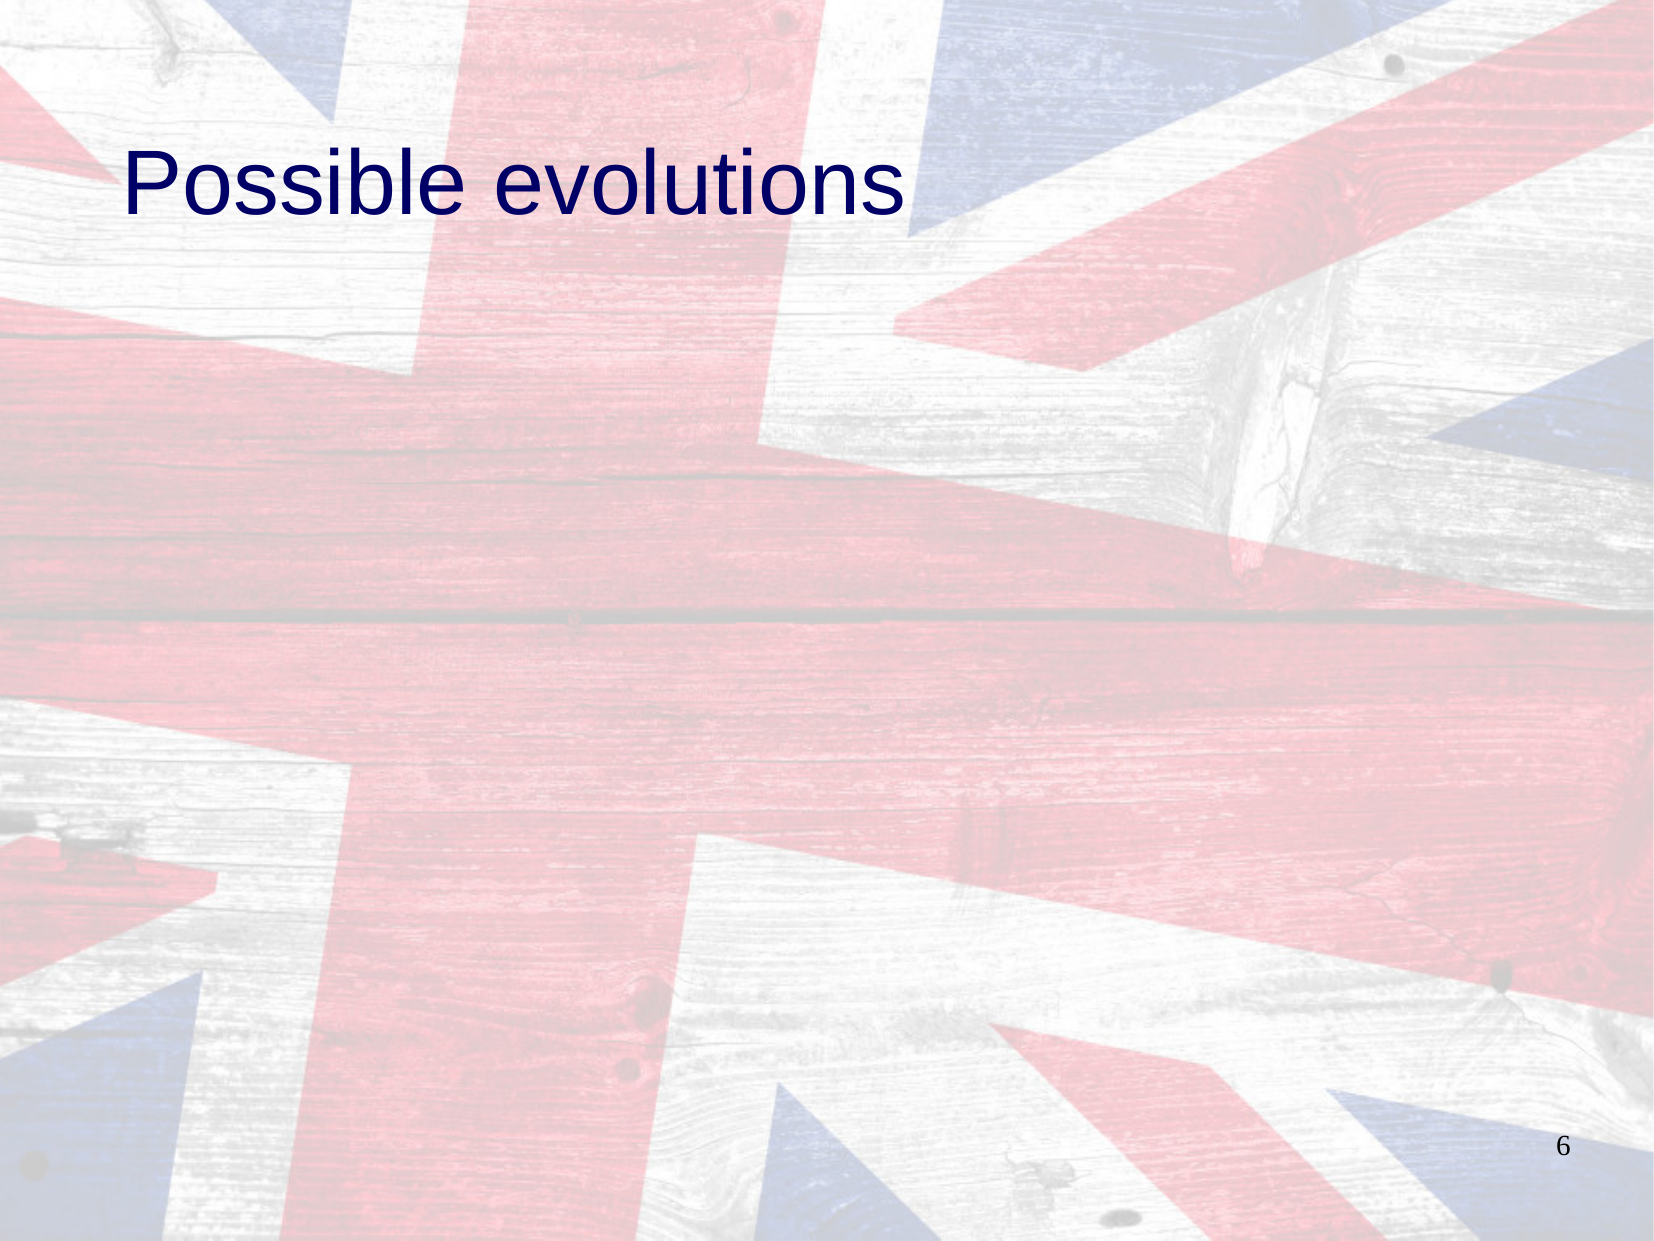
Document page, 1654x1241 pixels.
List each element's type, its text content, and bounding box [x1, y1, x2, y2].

text_box Possible evolutions [106, 124, 993, 242]
picture [0, 0, 1654, 1241]
